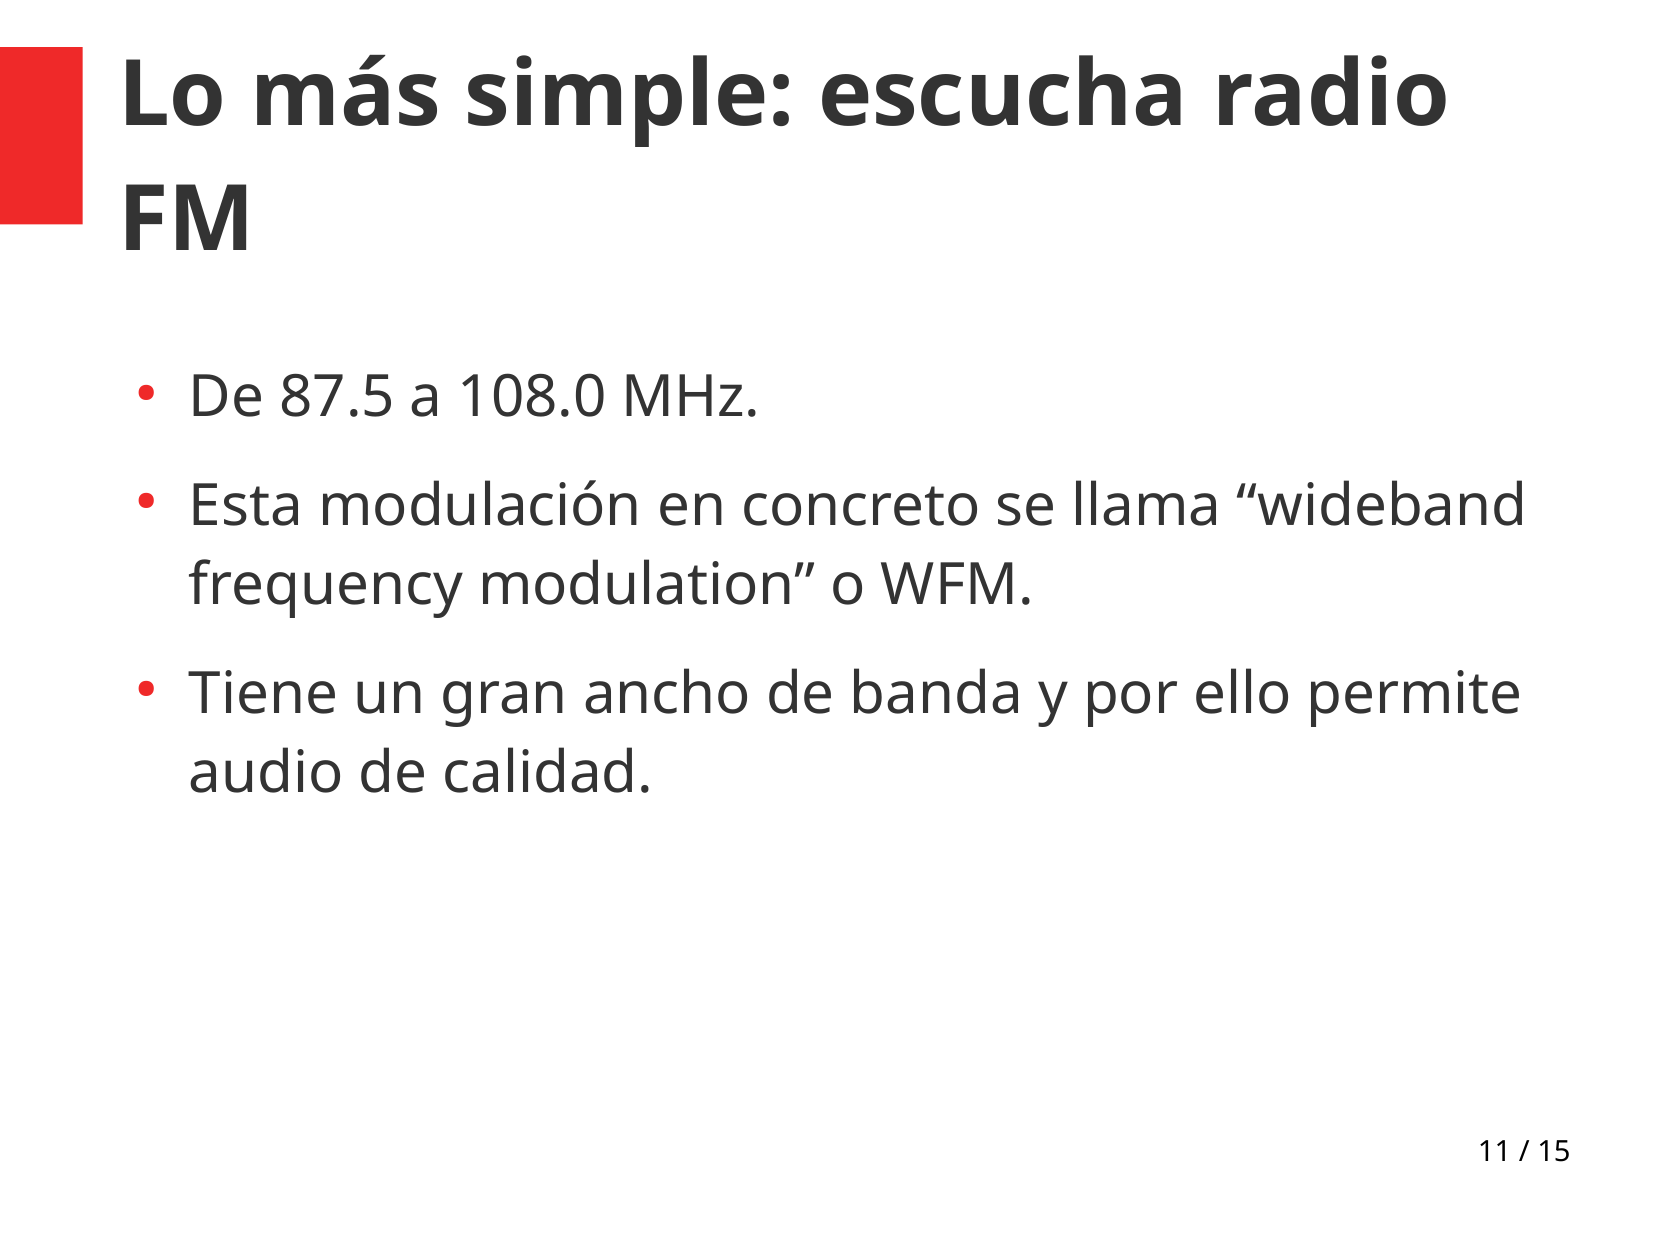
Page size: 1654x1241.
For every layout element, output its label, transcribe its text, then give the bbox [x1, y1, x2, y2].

list De 87.5 a 108.0 MHz. Esta modulación en concreto se llama “wideband frequency modulation” o WFM. Tiene un gran ancho de banda y por ello permite audio de calidad. [118, 354, 1536, 1074]
title Lo más simple: escucha radio FM [118, 45, 1571, 260]
